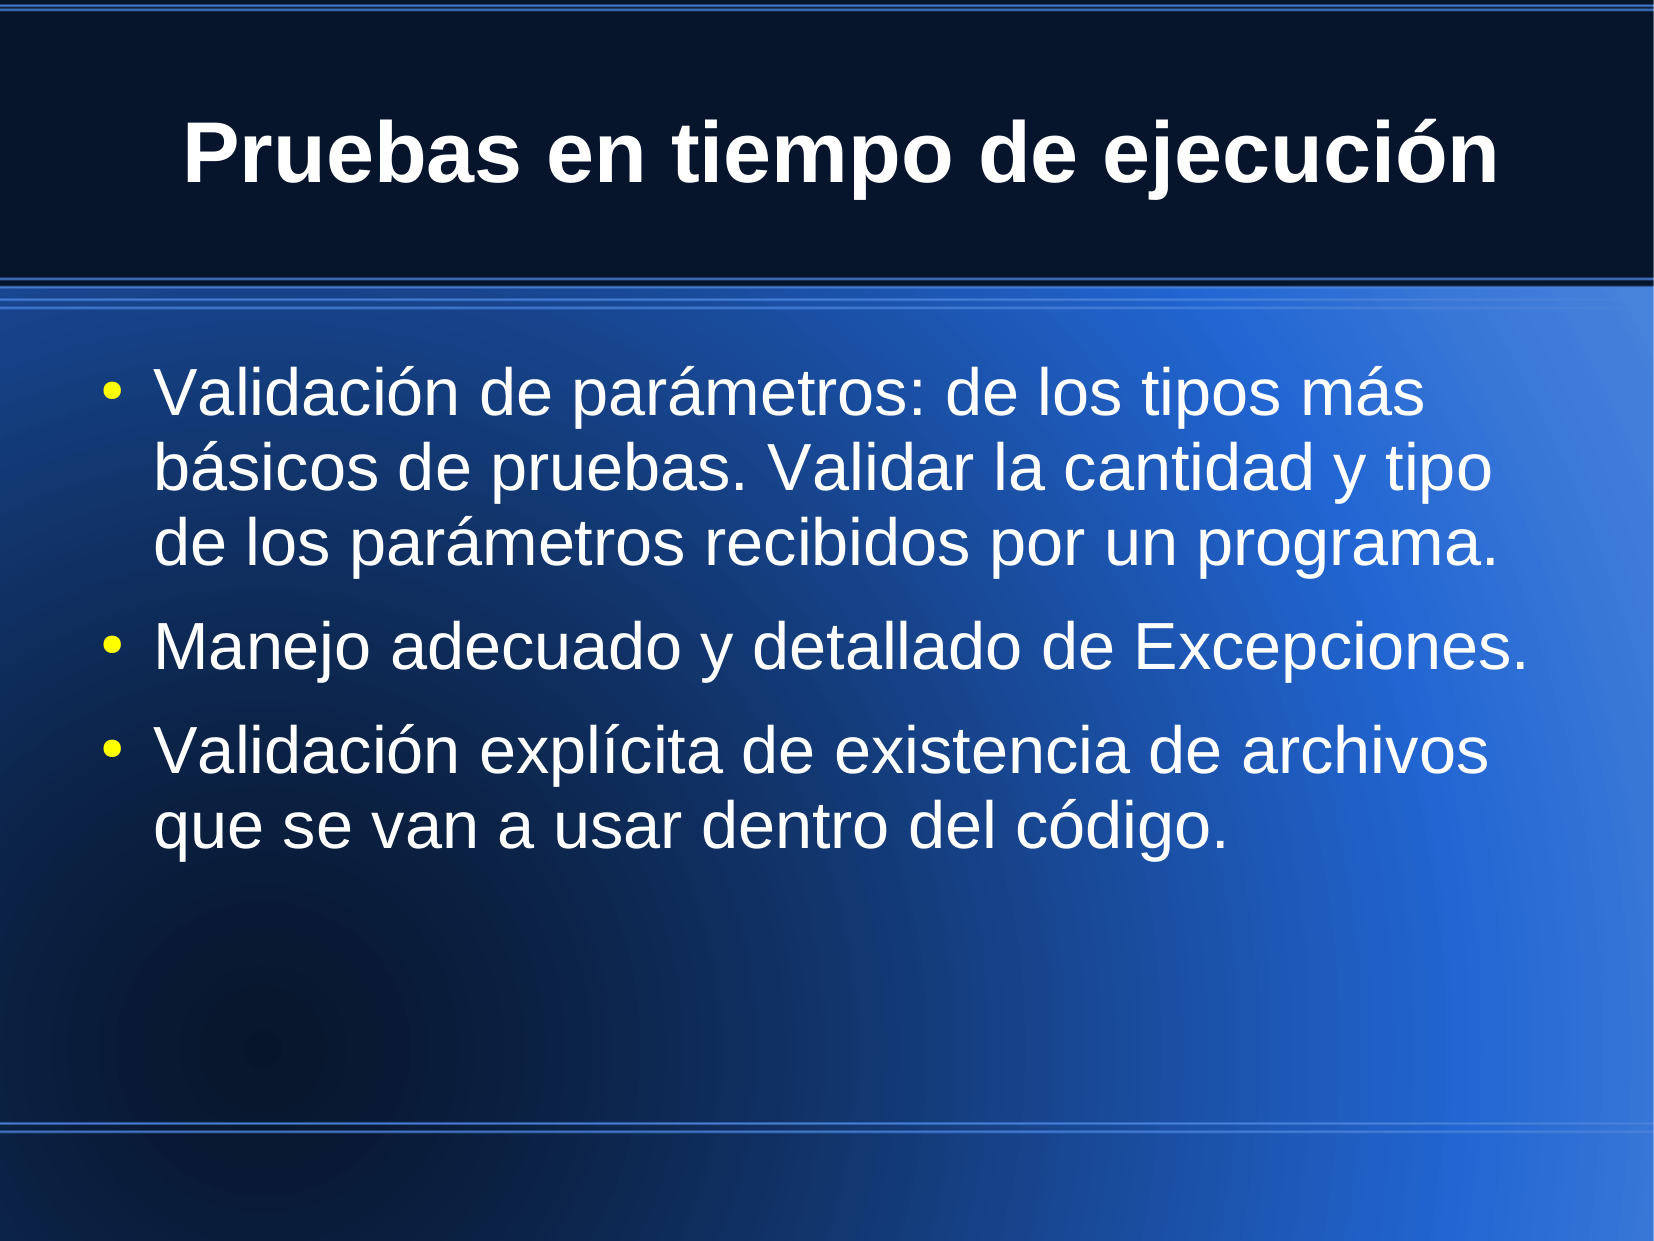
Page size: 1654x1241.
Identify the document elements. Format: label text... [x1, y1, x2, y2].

picture [0, 0, 1654, 1241]
list Validación de parámetros: de los tipos más básicos de pruebas. Validar la cantidad y tipo de los parámetros recibidos por un programa. Manejo adecuado y detallado de Excepciones. Validación explícita de existencia de archivos que se van a usar dentro del código. [82, 355, 1571, 1075]
title Pruebas en tiempo de ejecución [82, 49, 1571, 257]
